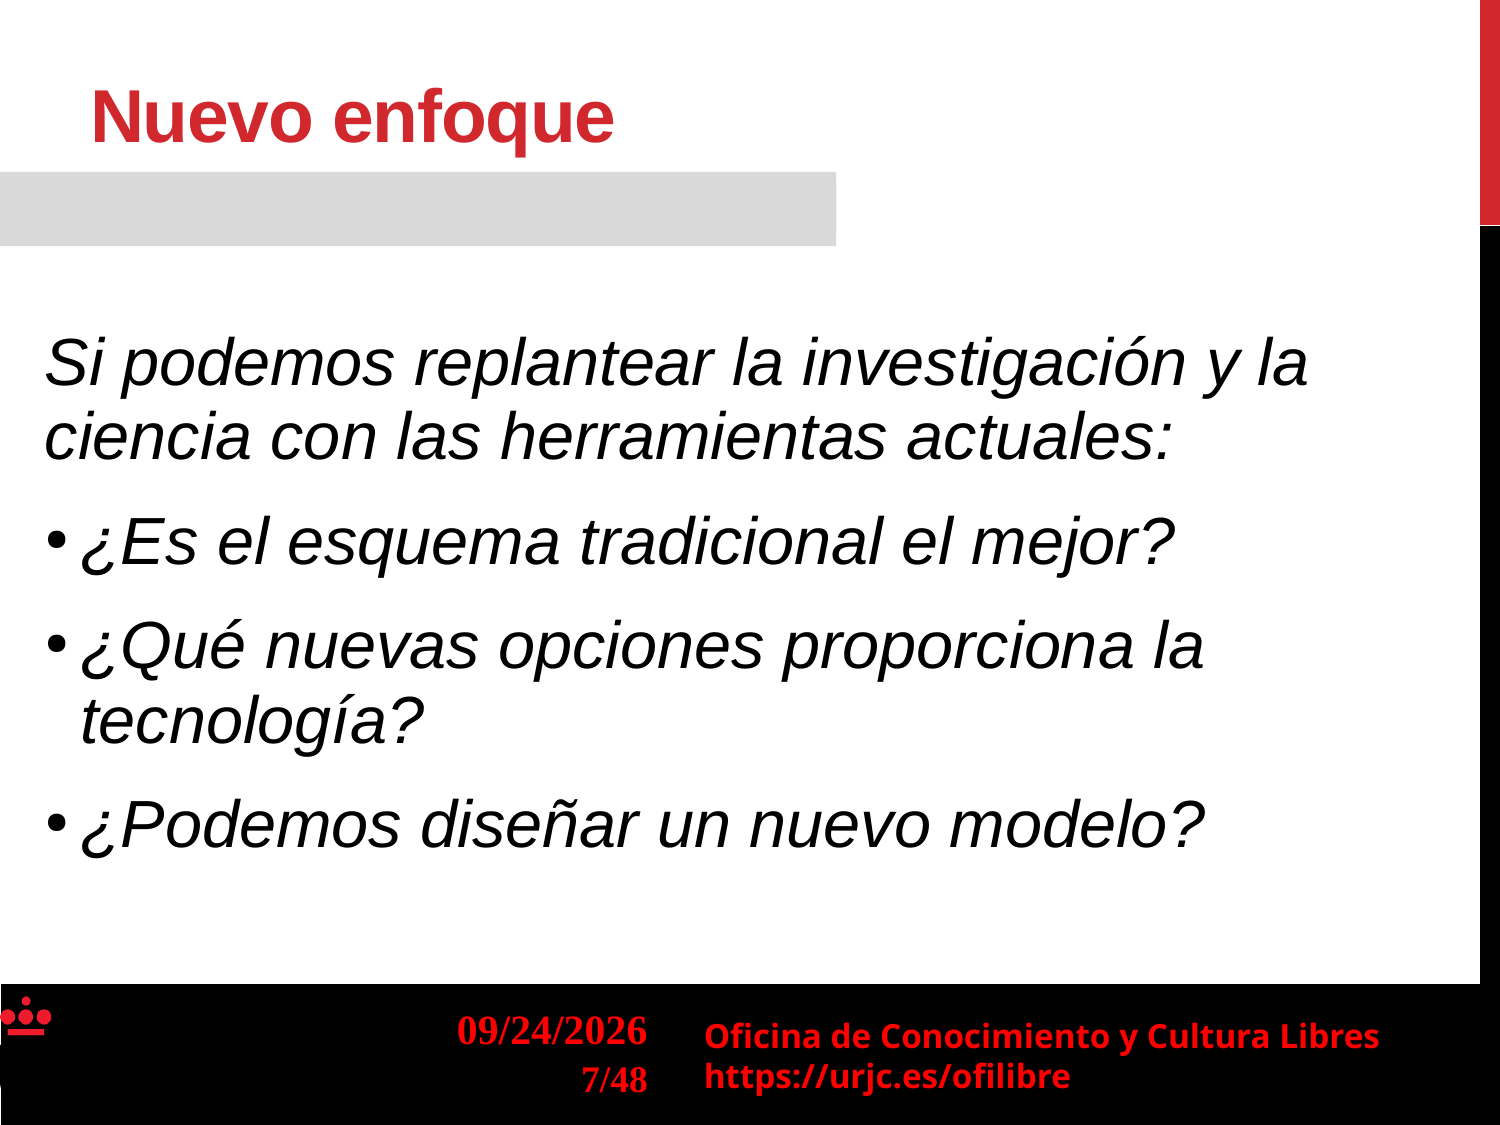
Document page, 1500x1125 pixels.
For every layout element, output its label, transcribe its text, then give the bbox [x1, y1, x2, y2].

text_box [0, 171, 837, 238]
title [75, 15, 1425, 172]
text_box Si podemos replantear la investigación y la ciencia con las herramientas actuales: ¿Es el esquema tradicional el mejor? ¿Qué nuevas opciones proporciona la tecnología? ¿Podemos diseñar un nuevo modelo? [30, 317, 1396, 870]
text_box Nuevo enfoque [0, 24, 1326, 172]
